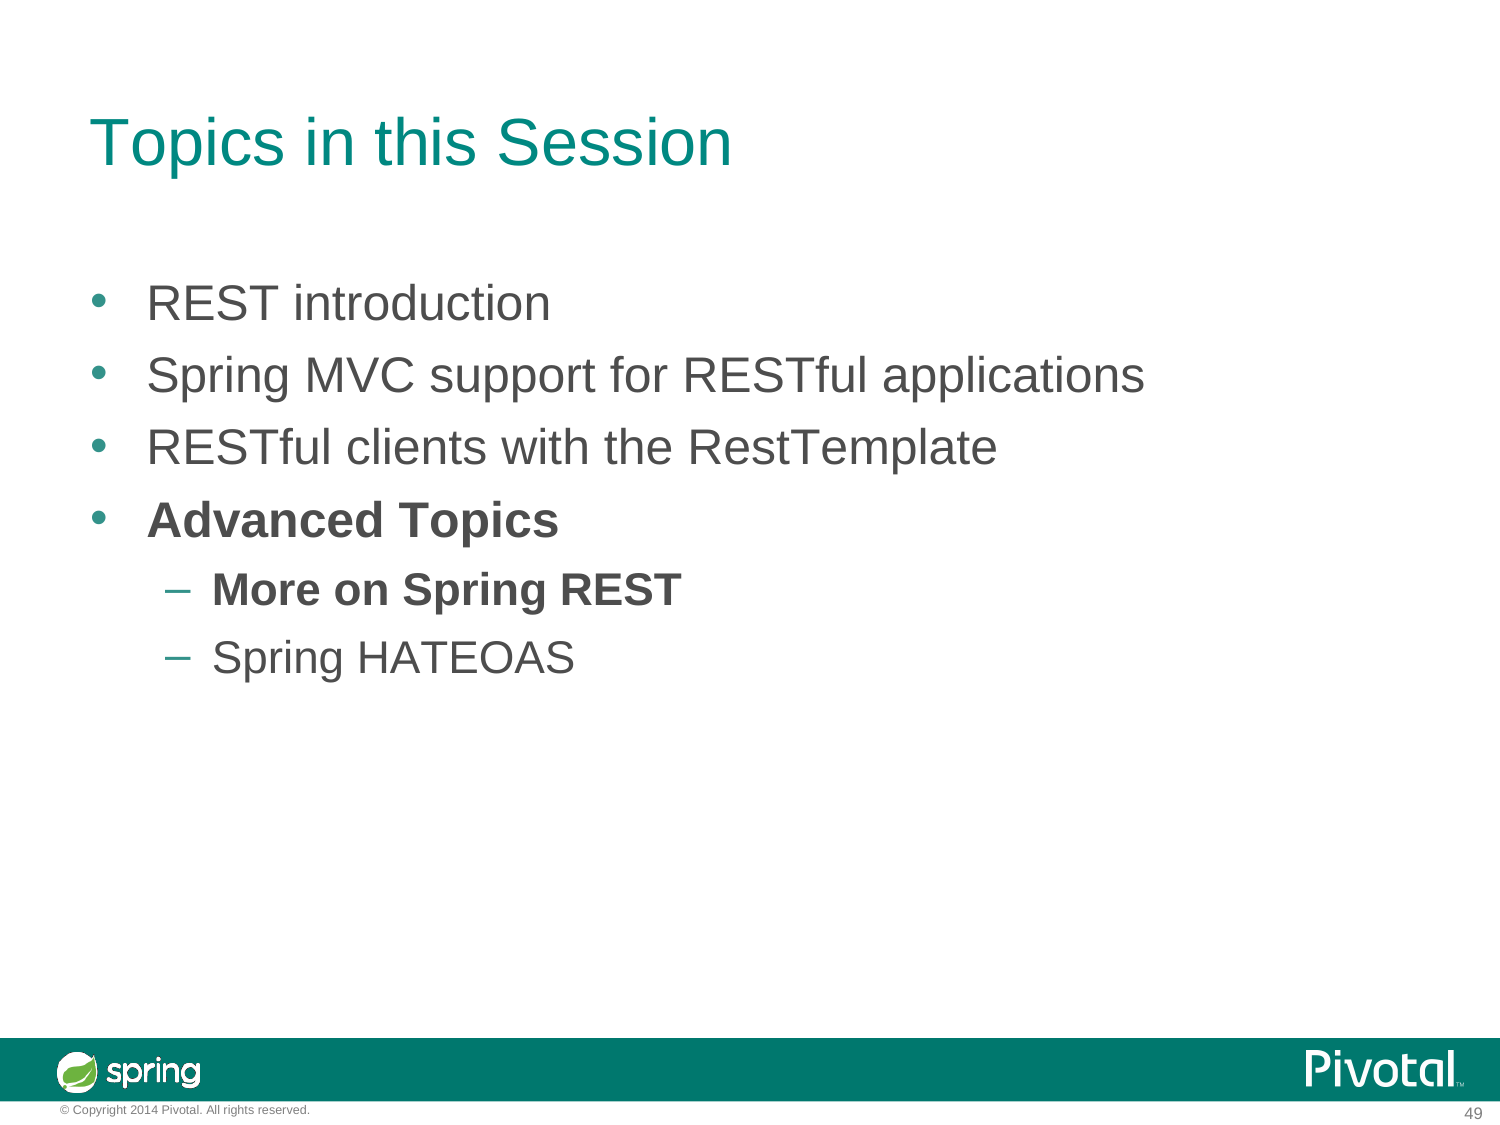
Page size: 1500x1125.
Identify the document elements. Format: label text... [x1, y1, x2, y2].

list REST introduction Spring MVC support for RESTful applications RESTful clients with the RestTemplate Advanced Topics More on Spring REST Spring HATEOAS [75, 262, 1426, 1005]
picture [1306, 1050, 1464, 1087]
title Topics in this Session [75, 45, 1426, 233]
picture [32, 1041, 210, 1103]
